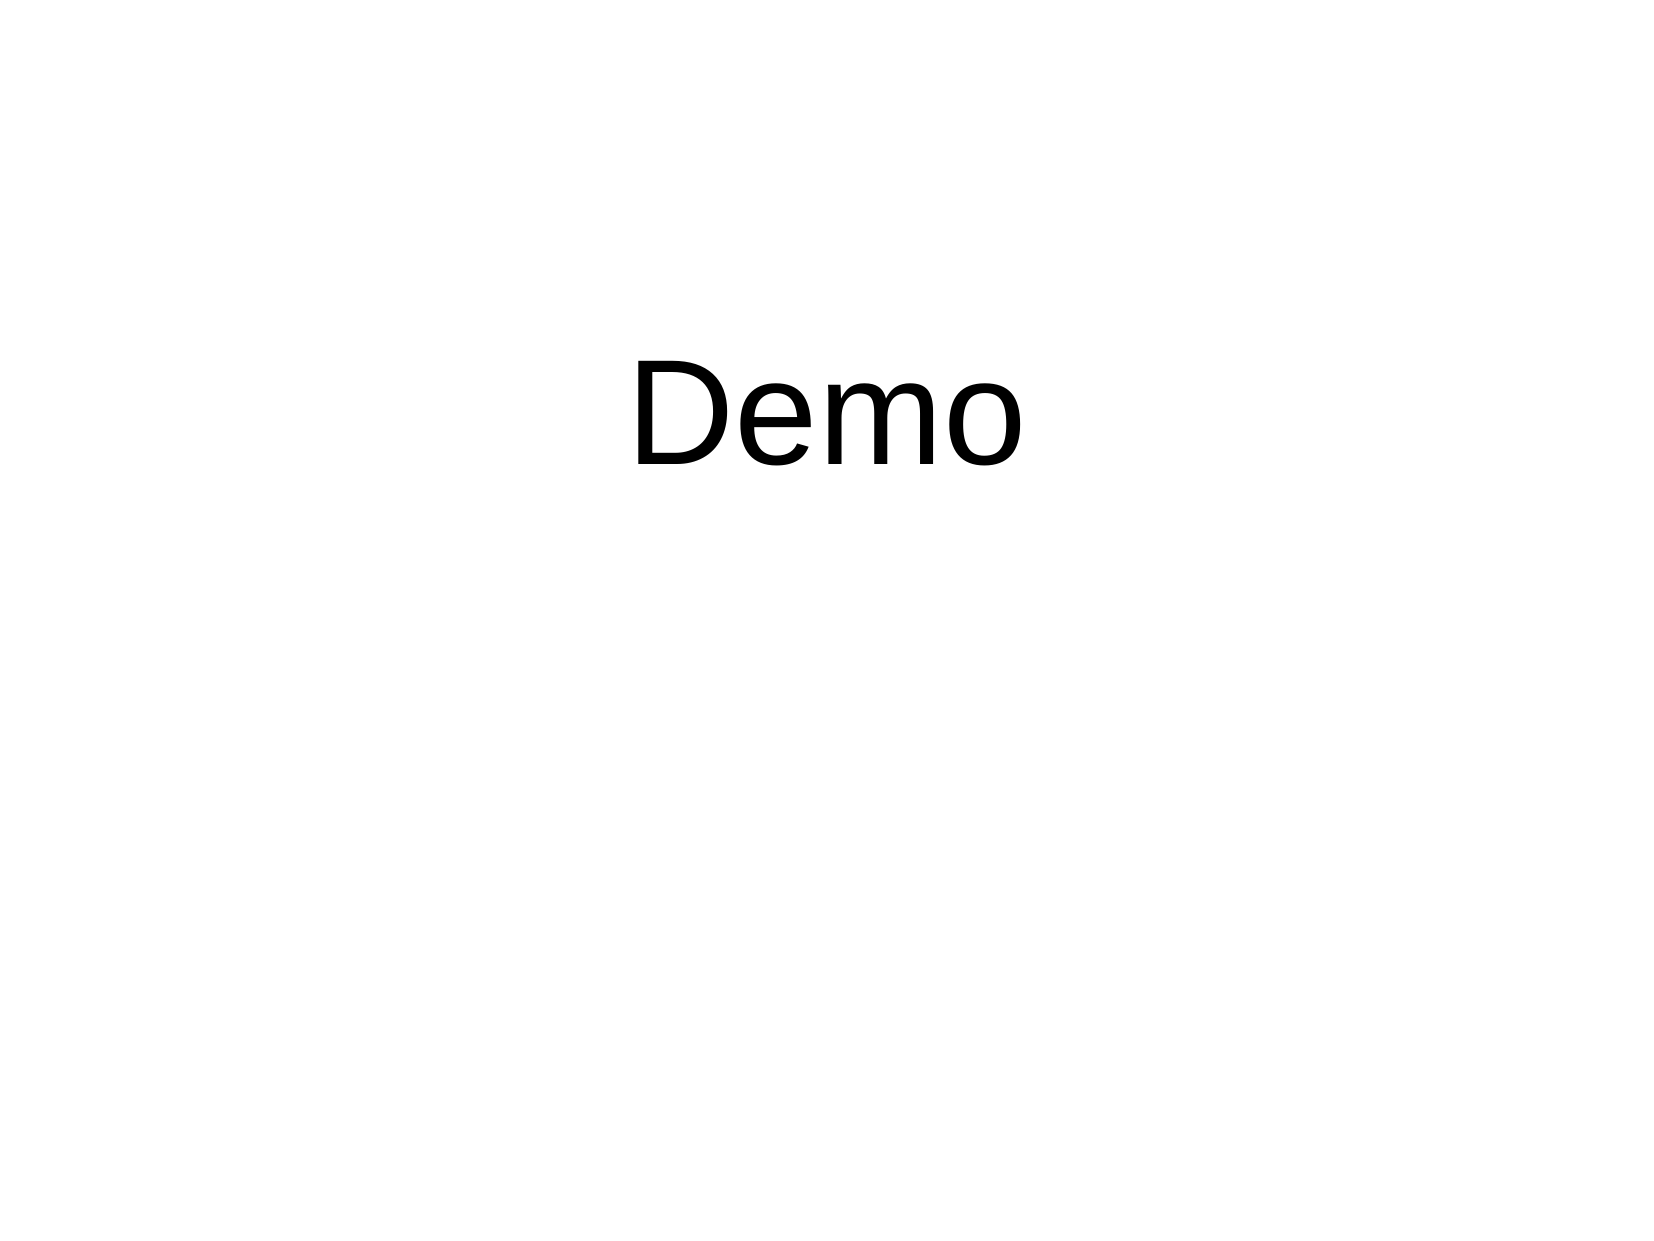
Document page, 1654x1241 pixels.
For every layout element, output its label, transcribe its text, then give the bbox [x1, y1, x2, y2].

title Demo [82, 309, 1571, 517]
